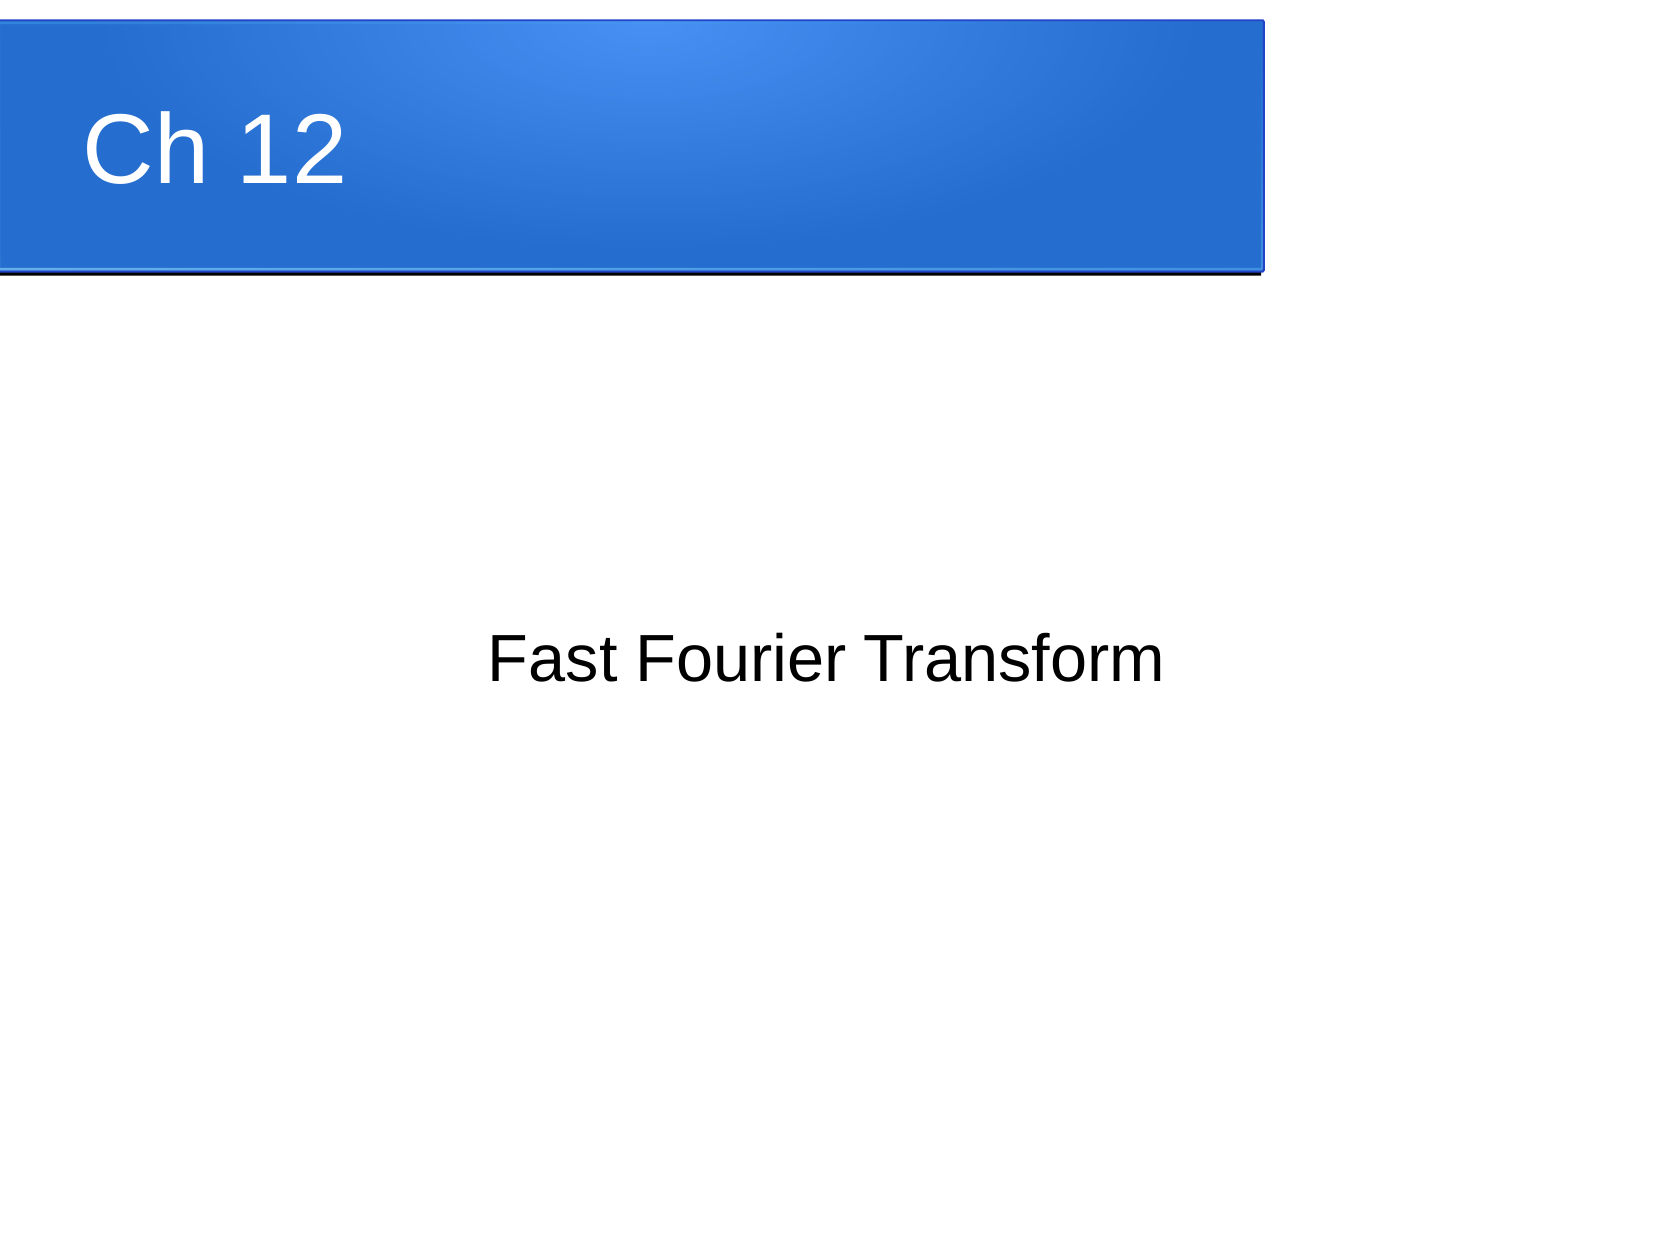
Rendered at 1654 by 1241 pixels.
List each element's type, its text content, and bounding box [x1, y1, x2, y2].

title Ch 12 [82, 47, 1235, 252]
subtitle Fast Fourier Transform [82, 299, 1571, 1019]
